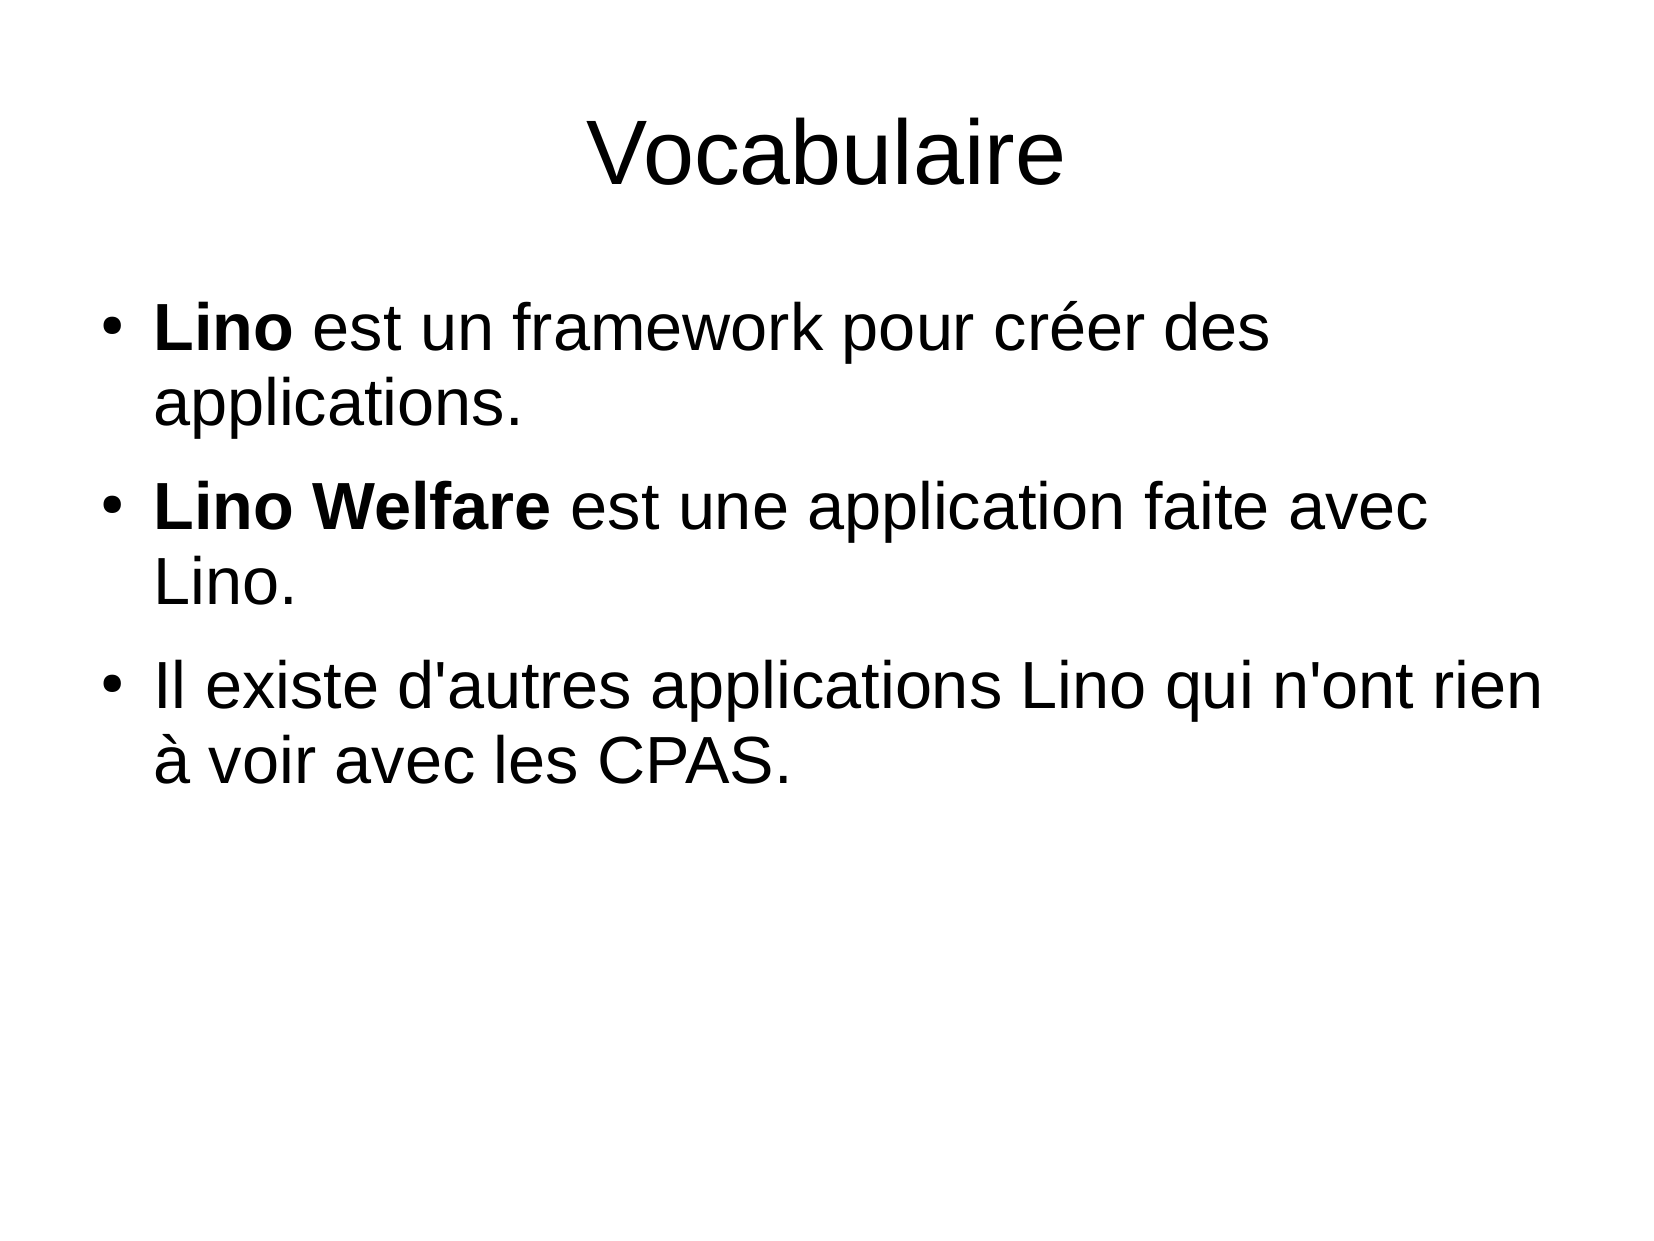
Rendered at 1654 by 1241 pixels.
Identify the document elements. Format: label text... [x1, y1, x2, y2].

title Vocabulaire [82, 49, 1571, 257]
list Lino est un framework pour créer des applications. Lino Welfare est une application faite avec Lino. Il existe d'autres applications Lino qui n'ont rien à voir avec les CPAS. [82, 290, 1571, 1010]
